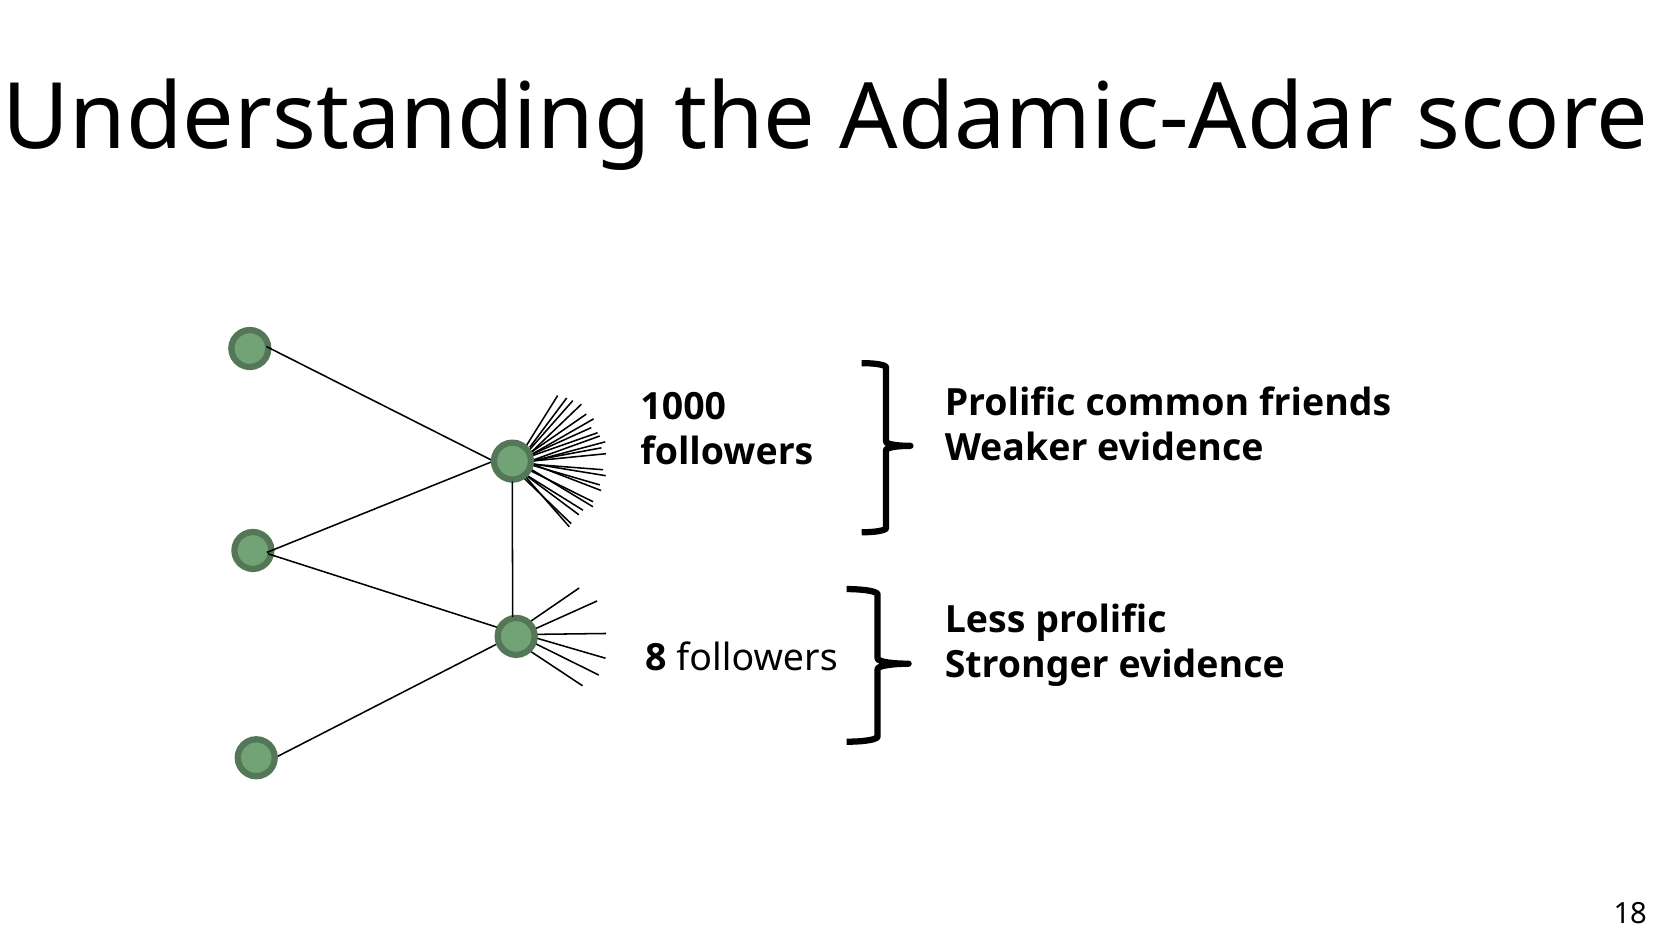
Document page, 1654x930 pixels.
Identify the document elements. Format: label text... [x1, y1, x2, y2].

text_box 8 followers [630, 626, 877, 686]
text_box 1000 followers [625, 374, 879, 480]
text_box [231, 330, 269, 368]
text_box [237, 739, 275, 777]
text_box [493, 442, 531, 480]
text_box [497, 617, 535, 655]
text_box [234, 531, 272, 569]
title Understanding the Adamic-Adar score [0, 1, 1653, 225]
text_box Prolific common friends Weaker evidence [930, 370, 1531, 611]
text_box Less prolific Stronger evidence [930, 587, 1501, 738]
